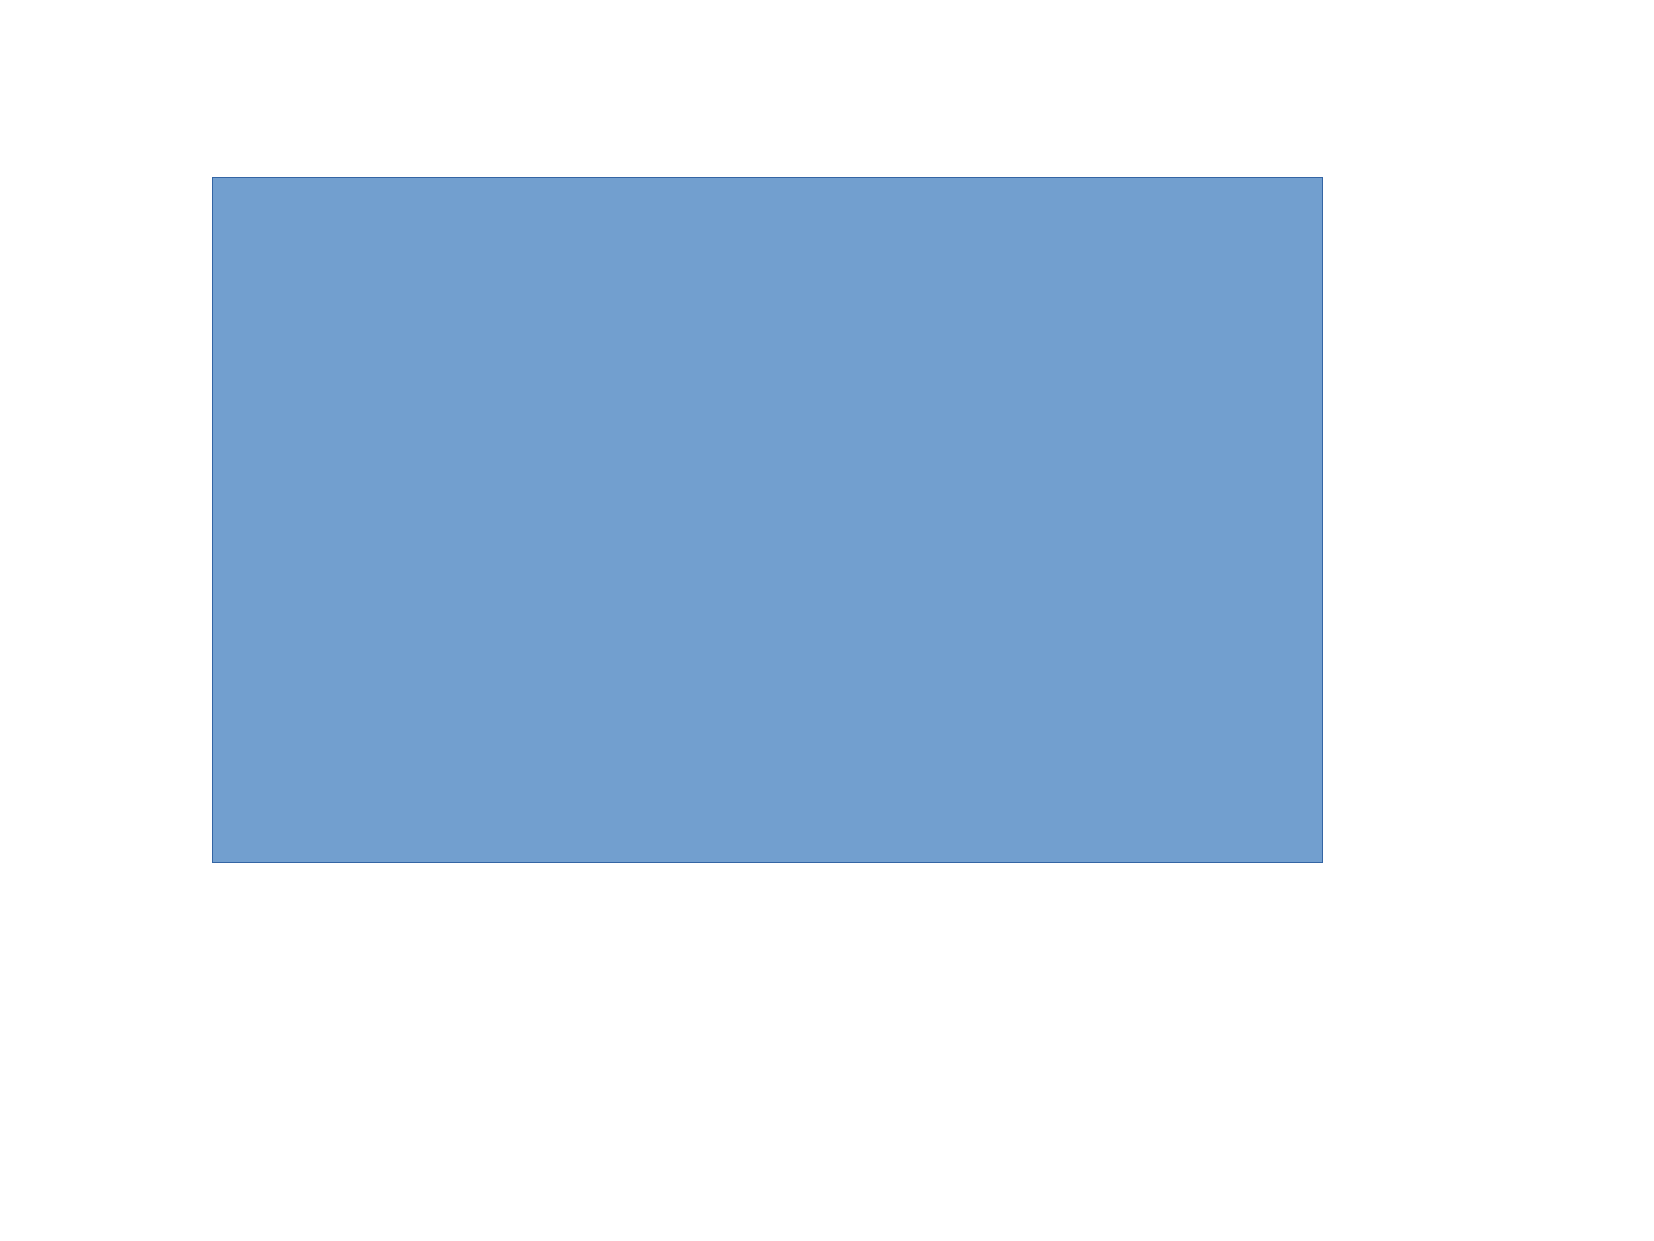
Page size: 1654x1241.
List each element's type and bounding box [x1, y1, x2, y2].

text_box [212, 177, 1323, 863]
